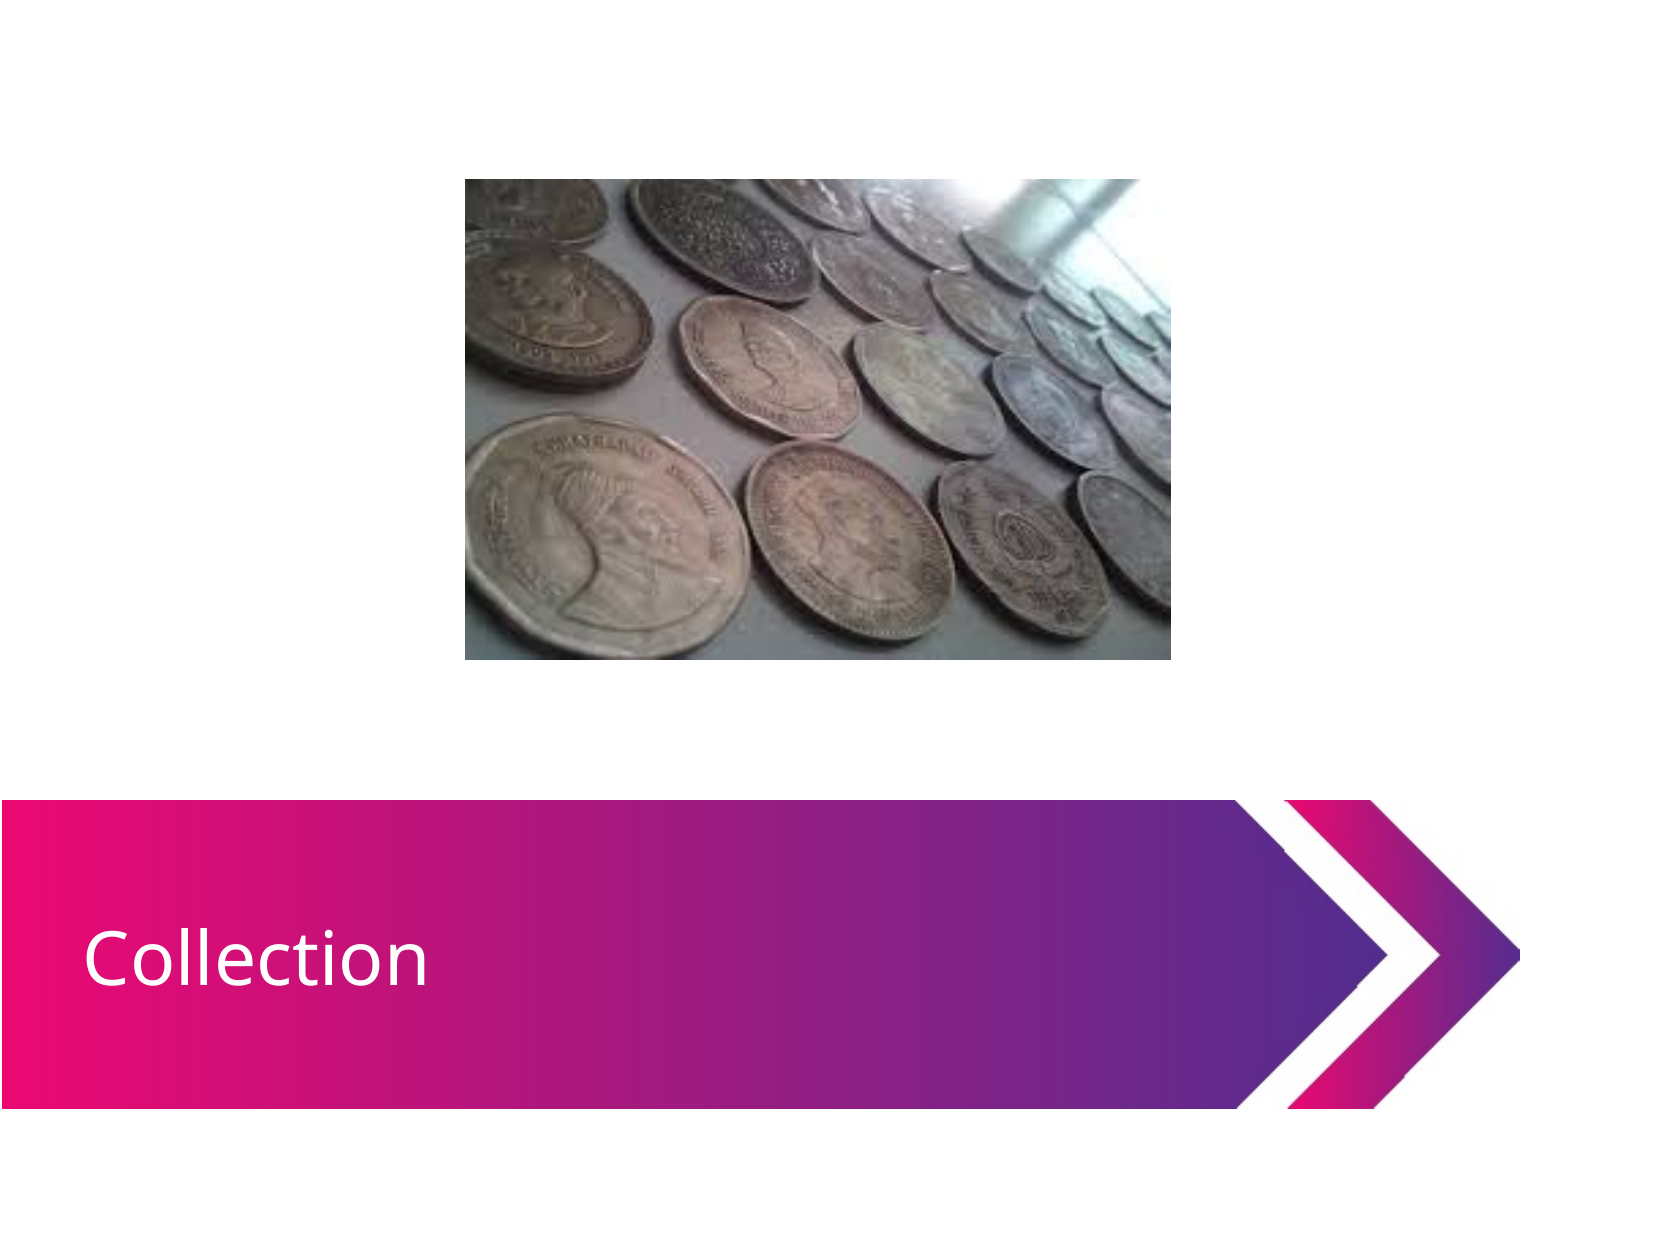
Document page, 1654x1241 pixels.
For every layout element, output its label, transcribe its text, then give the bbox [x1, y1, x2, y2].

title Collection [82, 852, 1396, 1060]
picture [2, 800, 1520, 1109]
picture [465, 179, 1171, 661]
